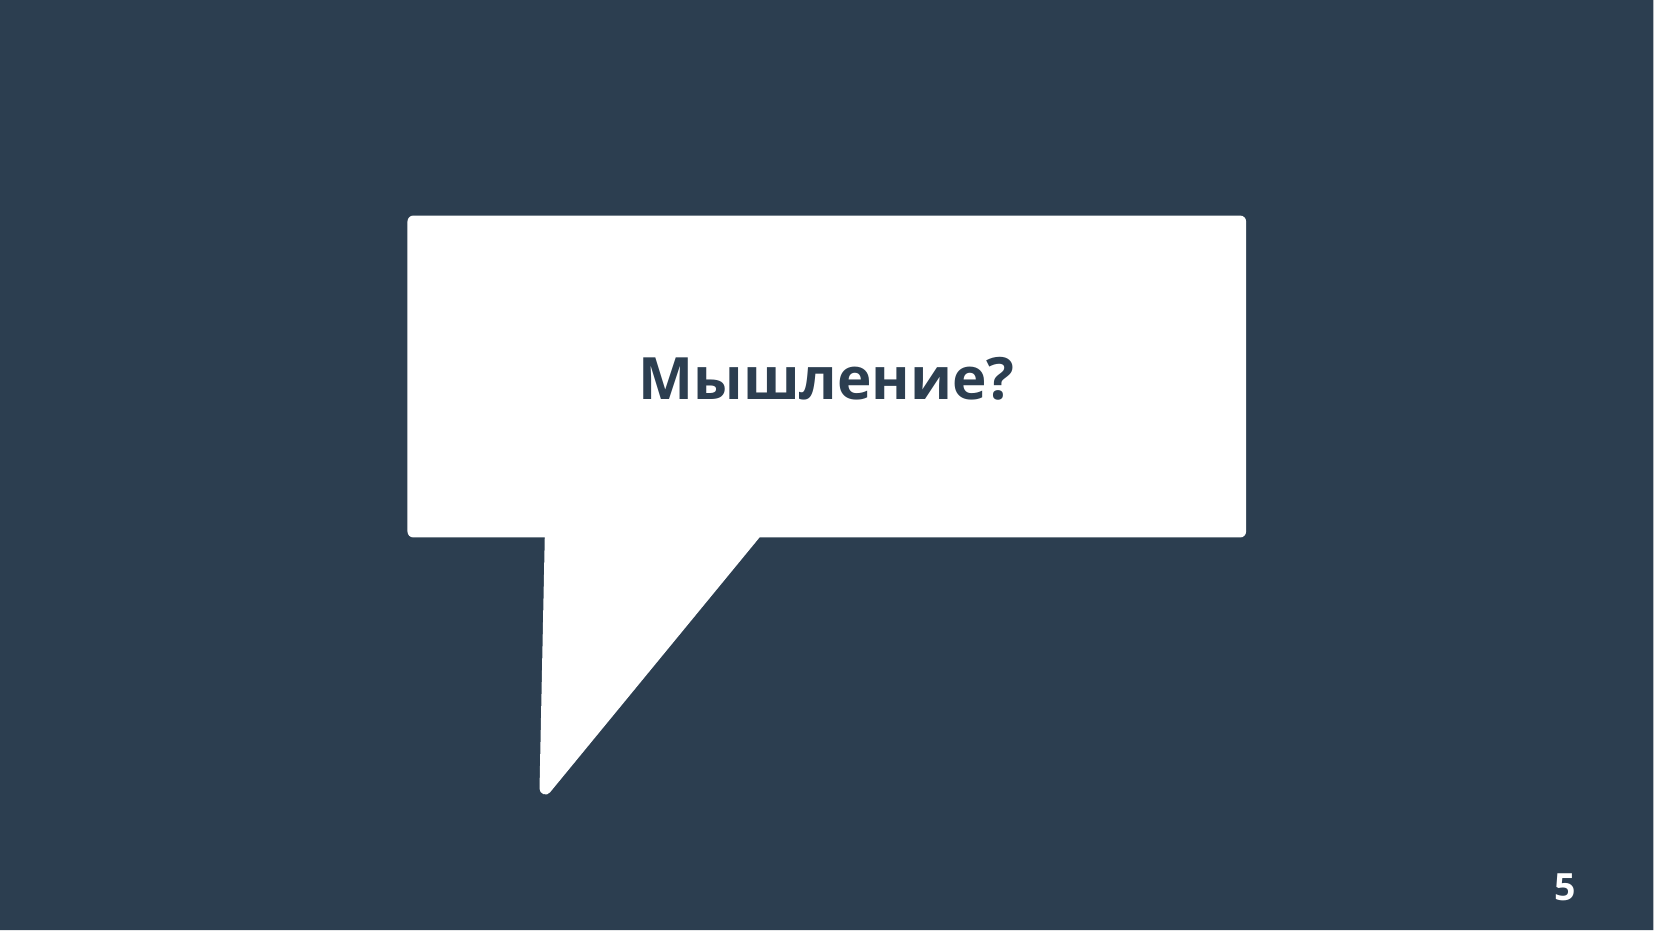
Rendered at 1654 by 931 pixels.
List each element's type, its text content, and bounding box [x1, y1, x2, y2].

title Мышление? [442, 243, 1211, 510]
